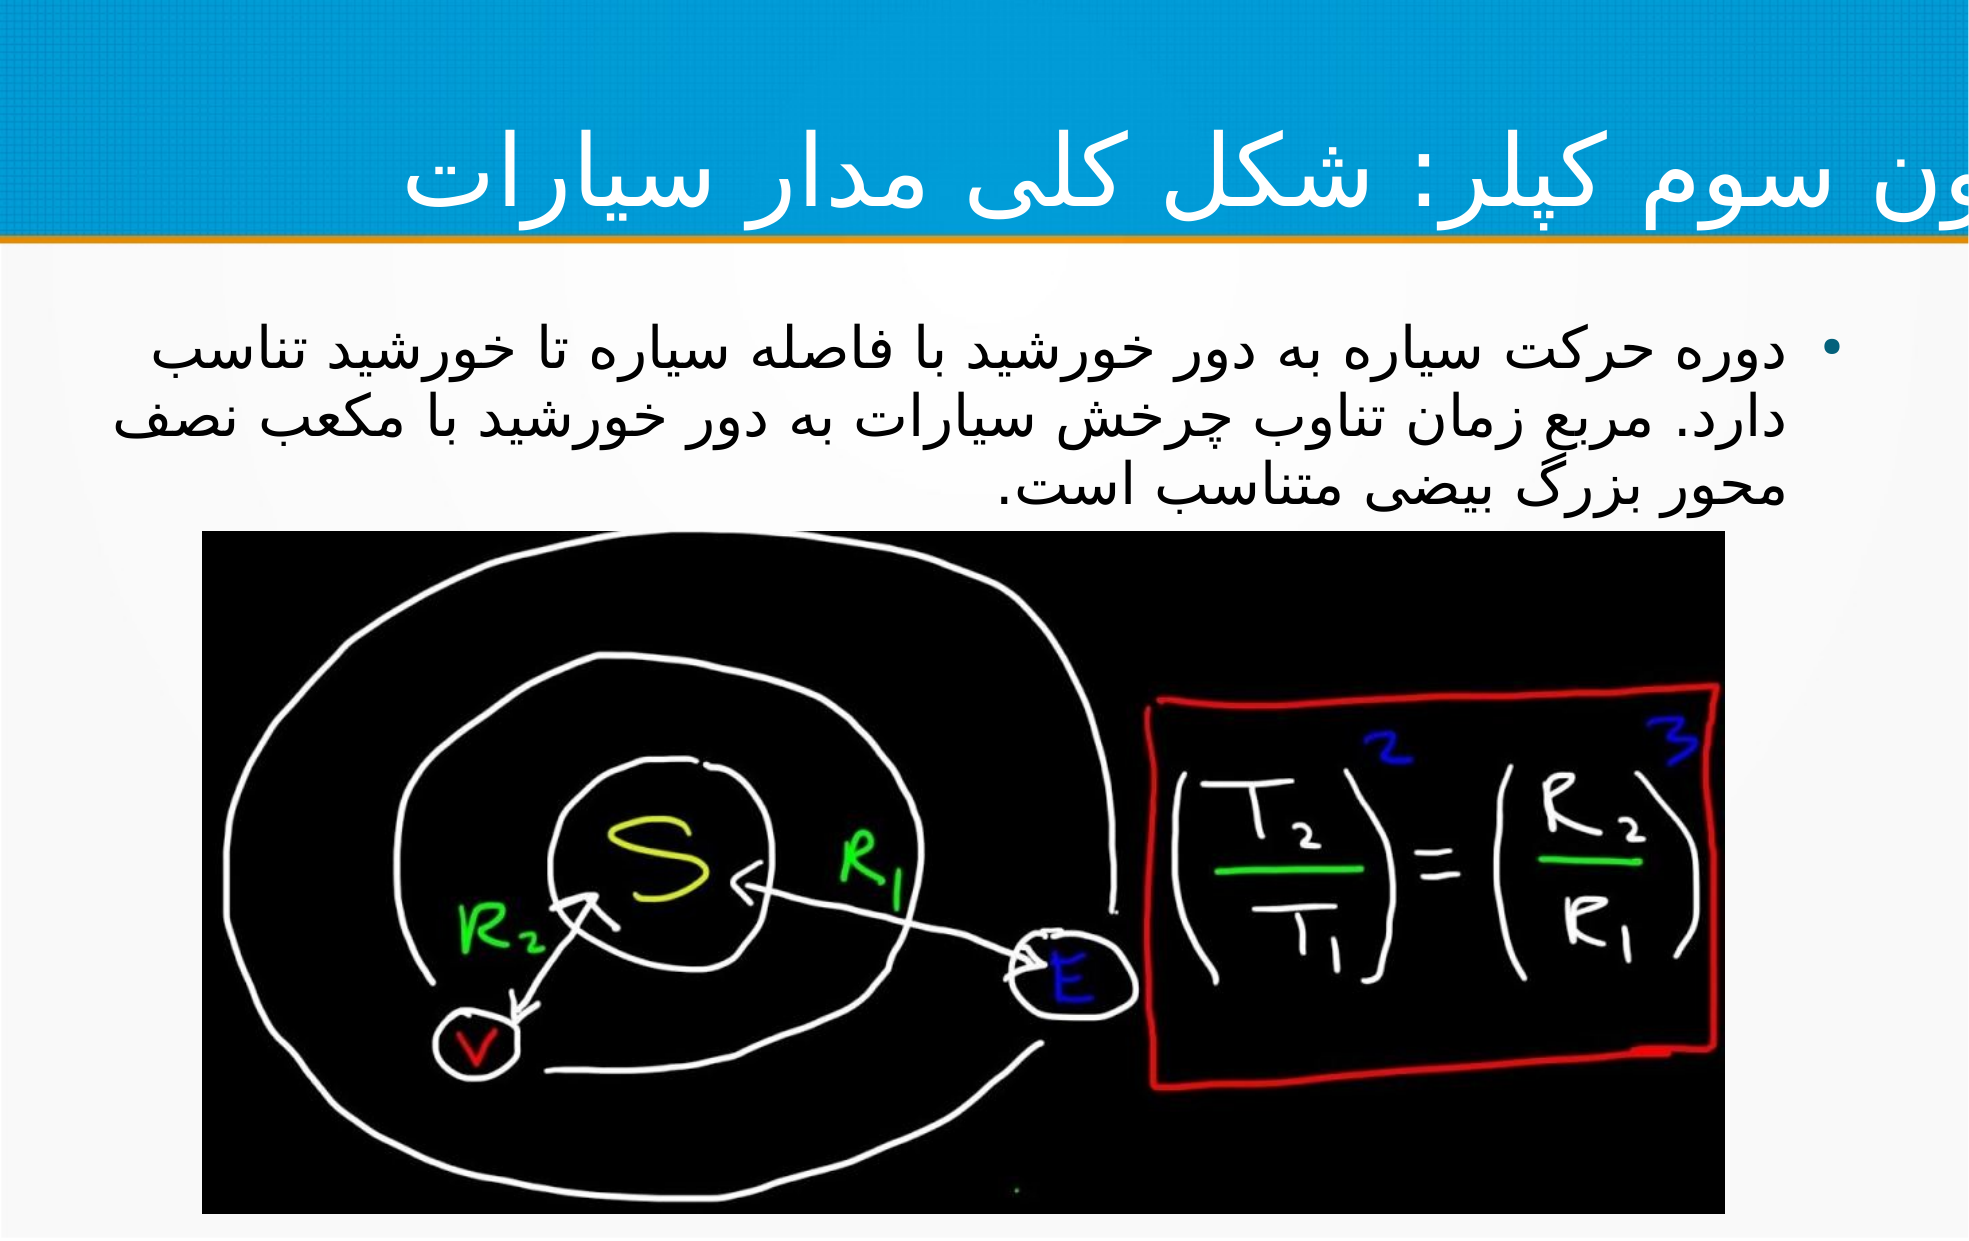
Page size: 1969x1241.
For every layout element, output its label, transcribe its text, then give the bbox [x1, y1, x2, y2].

list دوره حرکت سیاره به دور خورشید با فاصله سیاره تا خورشید تناسب دارد. مربع زمان تناوب چرخش سیارات به دور خورشید با مکعب نصف محور بزرگ بیضی متناسب است. [98, 315, 1861, 1081]
title قانون سوم کپلر: شکل کلی مدار سیارات [401, 23, 1969, 231]
picture [0, 233, 1969, 1241]
